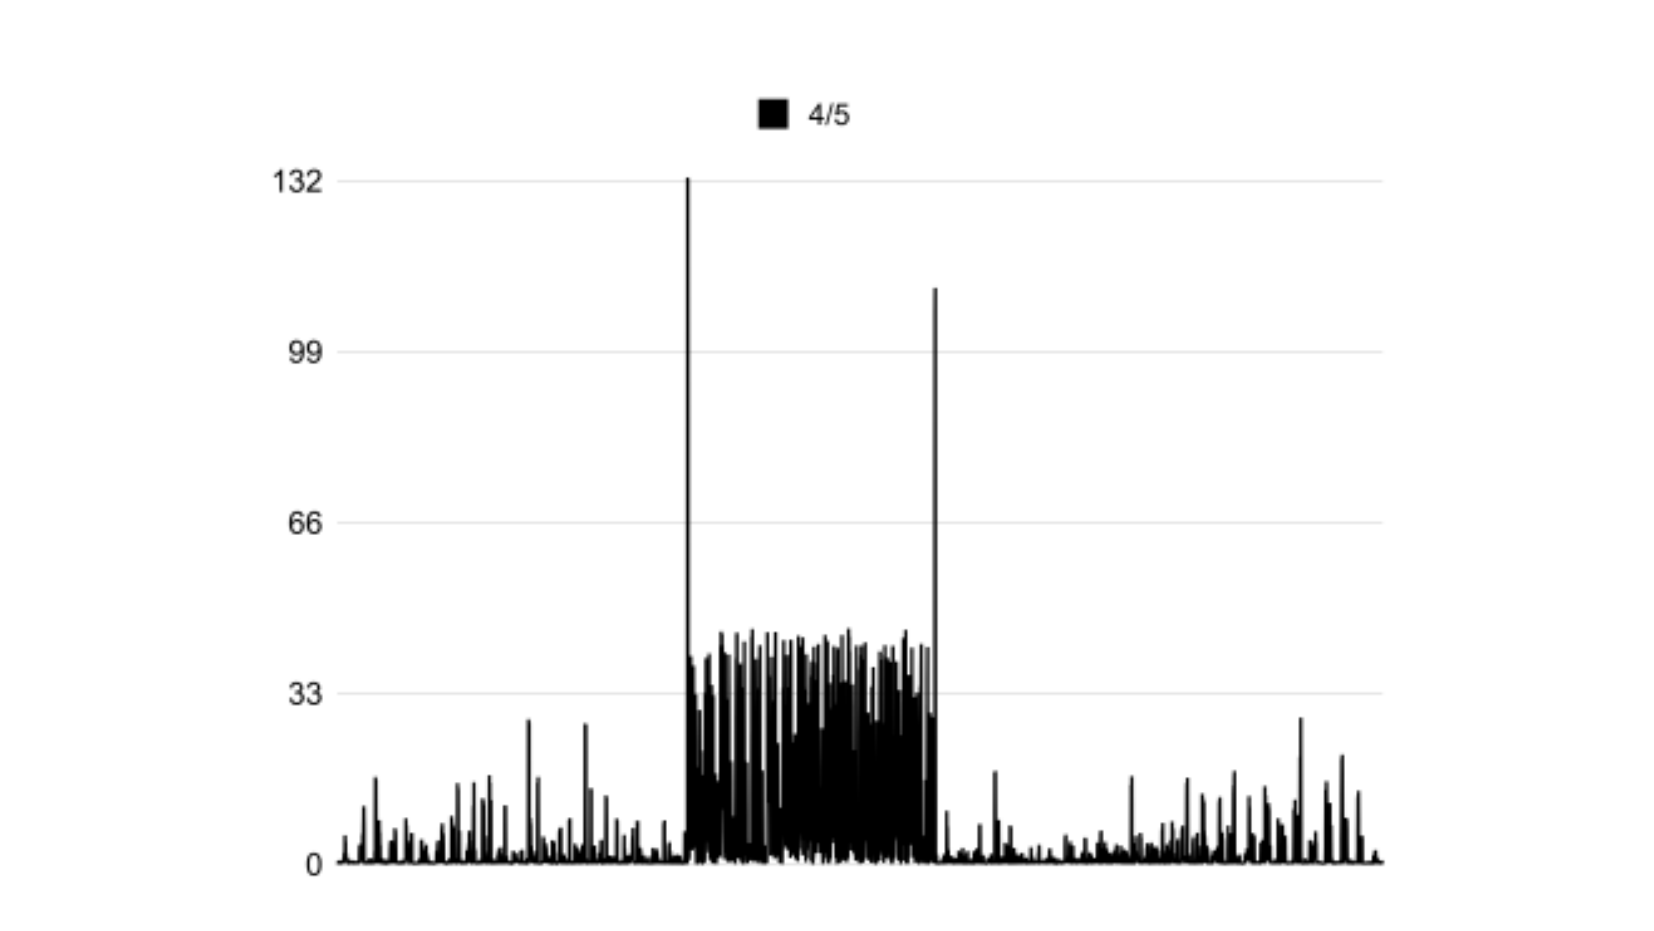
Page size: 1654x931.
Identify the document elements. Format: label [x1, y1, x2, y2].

picture [225, 0, 1463, 904]
